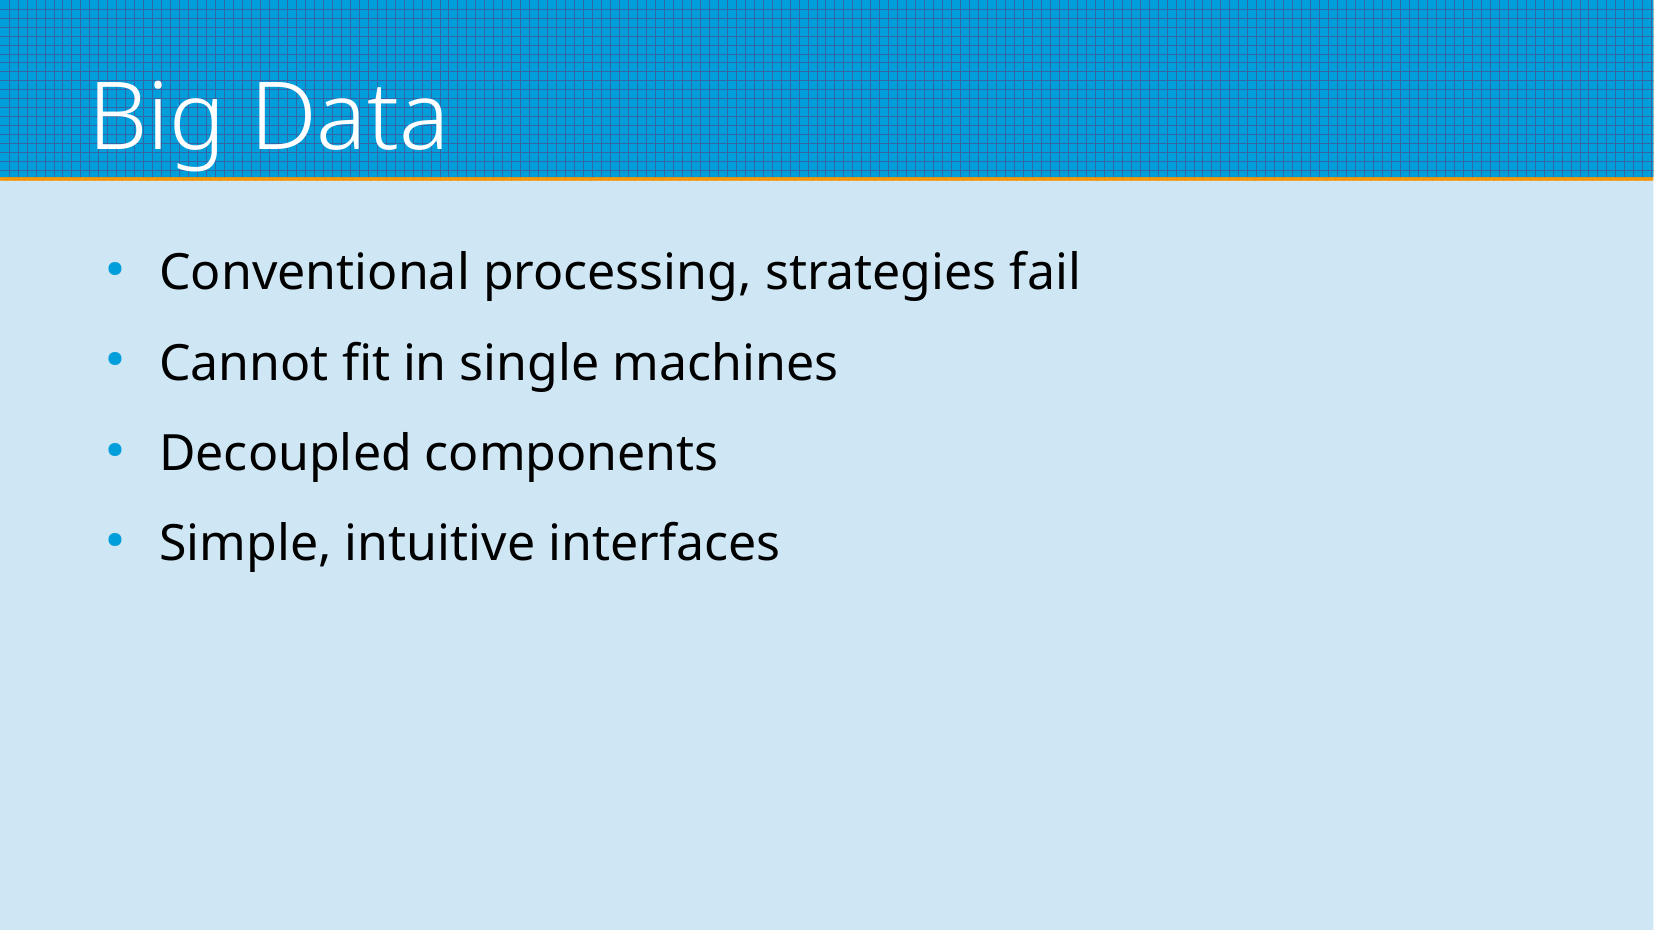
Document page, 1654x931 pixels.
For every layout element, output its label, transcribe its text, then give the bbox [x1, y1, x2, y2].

list Conventional processing, strategies fail Cannot fit in single machines Decoupled components Simple, intuitive interfaces [88, 236, 1565, 813]
title Big Data [88, 14, 1565, 178]
